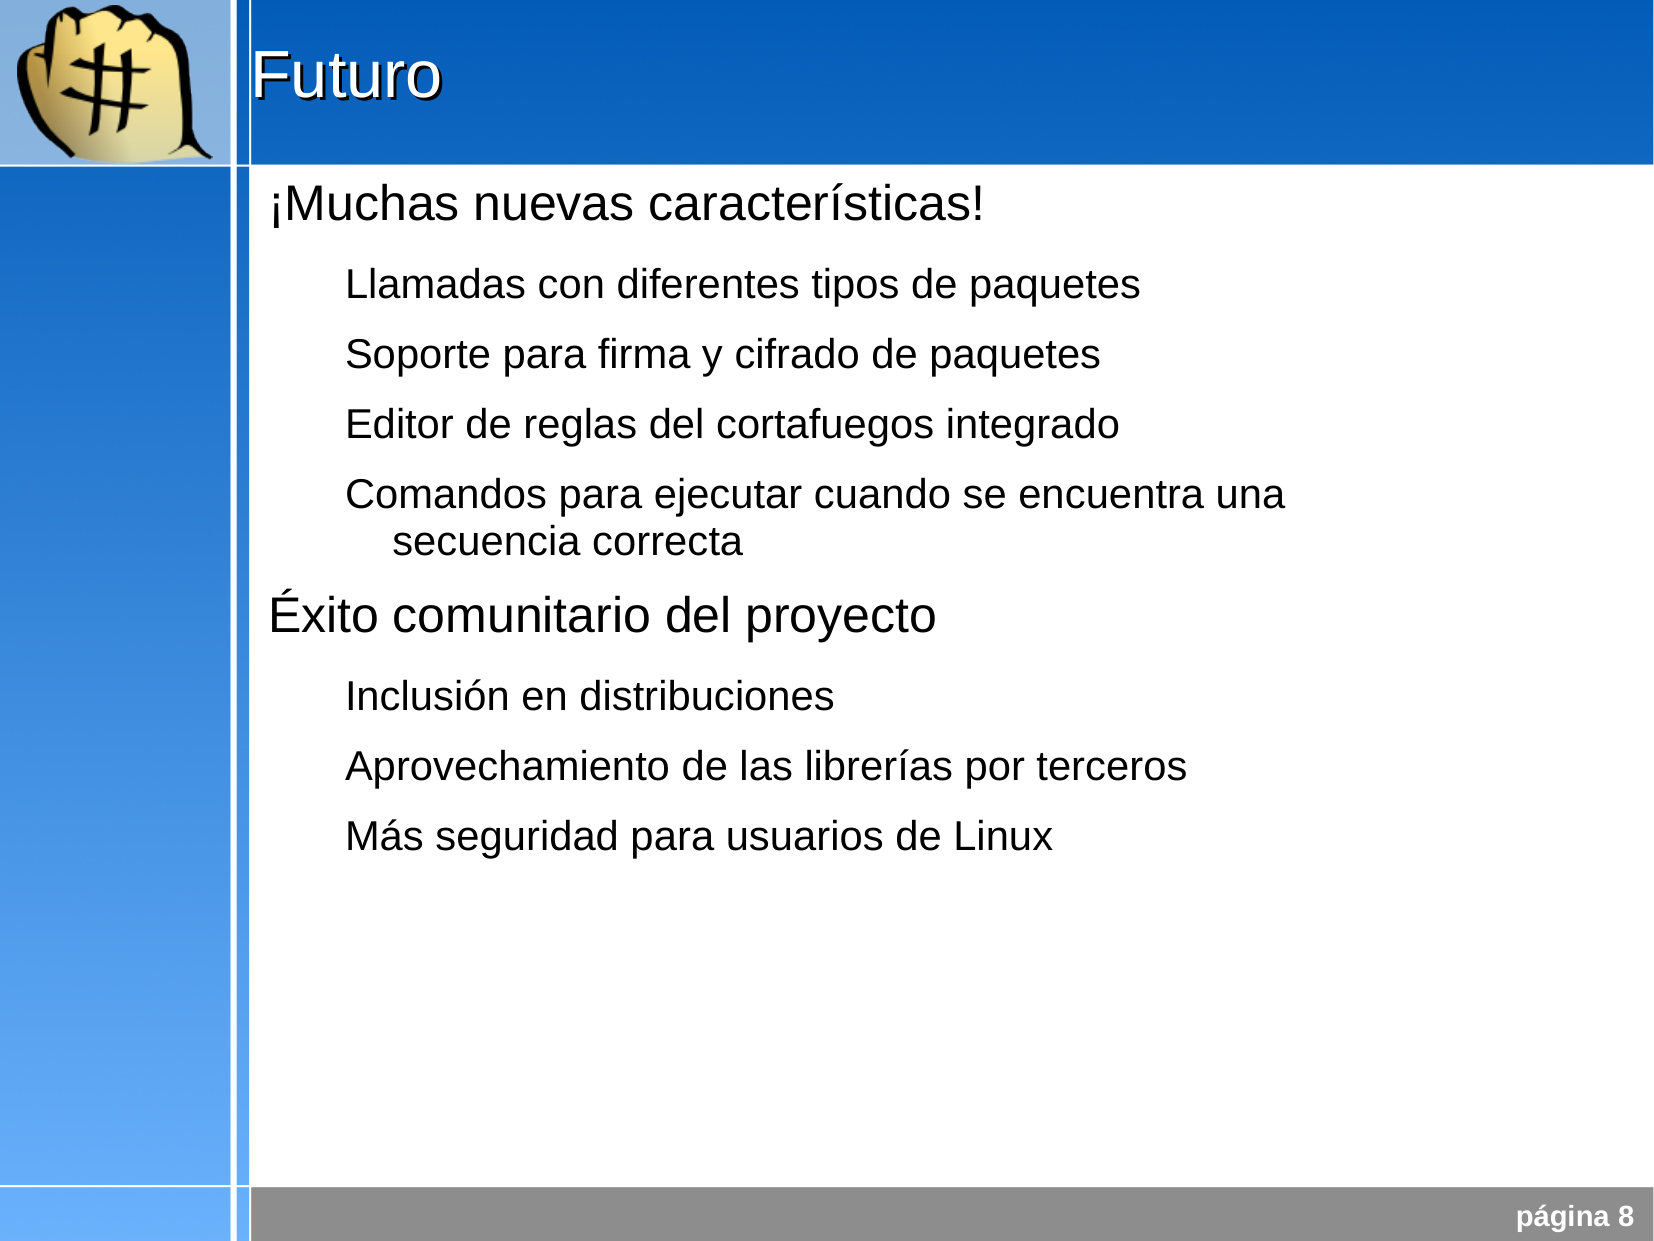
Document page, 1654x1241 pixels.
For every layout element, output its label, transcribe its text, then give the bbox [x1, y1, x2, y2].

picture [0, 0, 1654, 1241]
title Futuro [250, 0, 1477, 175]
list ¡Muchas nuevas características! Llamadas con diferentes tipos de paquetes Soporte para firma y cifrado de paquetes Editor de reglas del cortafuegos integrado Comandos para ejecutar cuando se encuentra una secuencia correcta Éxito comunitario del proyecto Inclusión en distribuciones Aprovechamiento de las librerías por terceros Más seguridad para usuarios de Linux [250, 175, 1477, 995]
